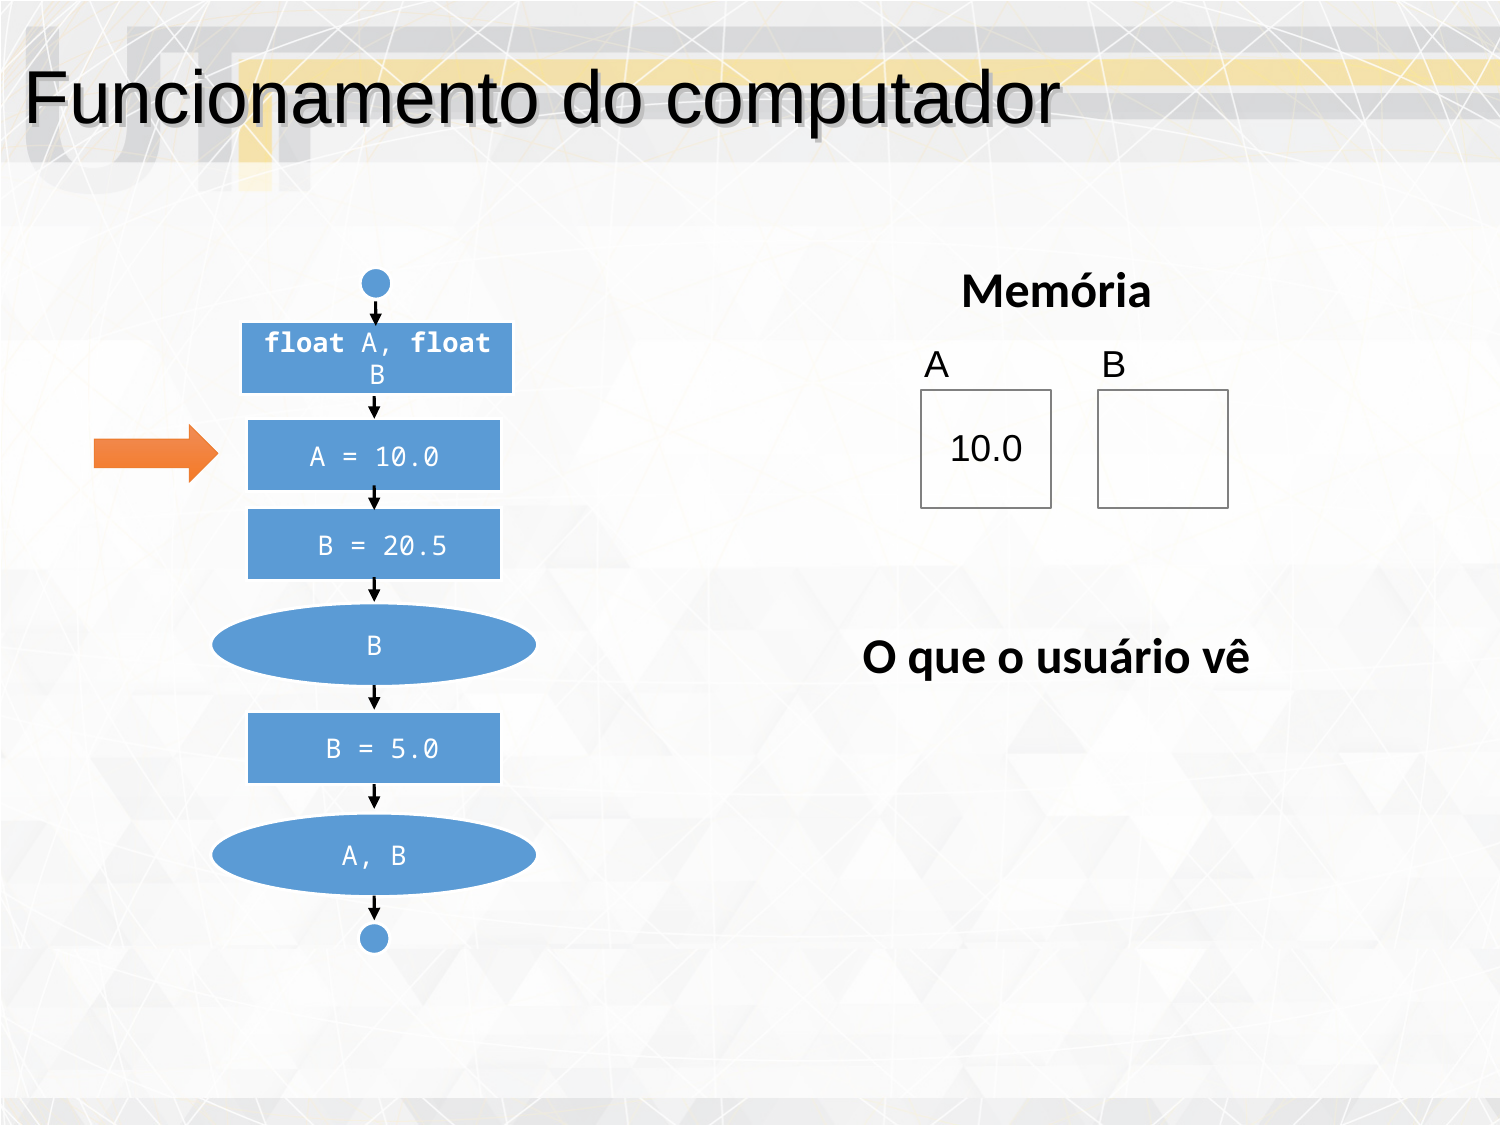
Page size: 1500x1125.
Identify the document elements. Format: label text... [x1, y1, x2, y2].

text_box B = 5.0 [246, 711, 502, 785]
text_box O que o usuário vê [847, 616, 1266, 692]
text_box [94, 425, 218, 482]
title Funcionamento do computador [23, 18, 1489, 178]
text_box B [1086, 336, 1142, 394]
text_box B = 20.5 [246, 507, 502, 581]
text_box A, B [210, 812, 538, 897]
text_box 10.0 [921, 389, 1052, 508]
text_box [360, 267, 392, 300]
text_box [358, 922, 391, 955]
text_box B [210, 602, 538, 687]
text_box float A, float B [240, 321, 514, 395]
text_box A = 10.0 [246, 418, 502, 492]
table_cell F [1, 1, 1500, 1125]
text_box Memória [946, 250, 1168, 325]
text_box A [909, 336, 965, 394]
